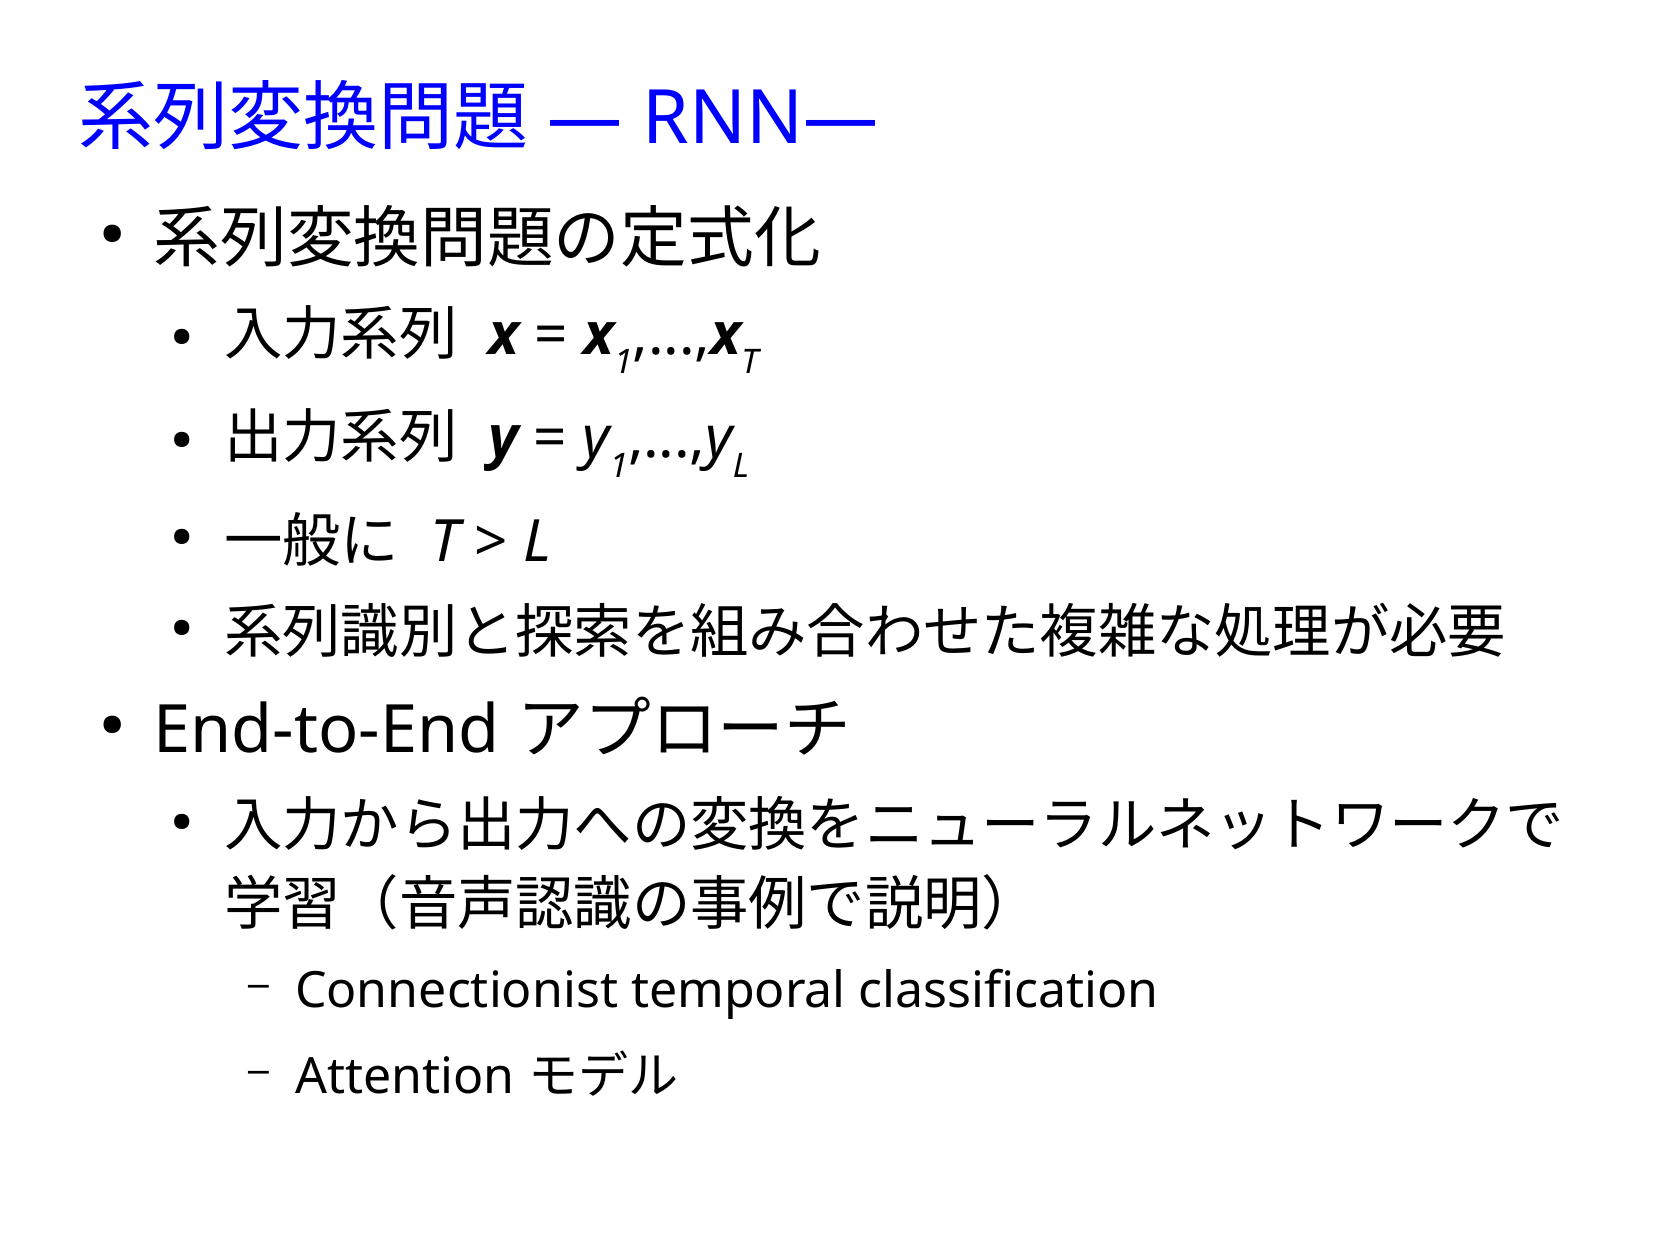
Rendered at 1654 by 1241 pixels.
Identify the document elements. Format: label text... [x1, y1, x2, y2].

list 系列変換問題の定式化 入力系列 x = x1,...,xT 出力系列 y = y1,...,yL 一般に T > L 系列識別と探索を組み合わせた複雑な処理が必要 End-to-Endアプローチ 入力から出力への変換をニューラルネットワークで学習（音声認識の事例で説明） Connectionist temporal classification Attentionモデル [82, 189, 1571, 1167]
title 系列変換問題 ―RNN― [78, 51, 1567, 178]
